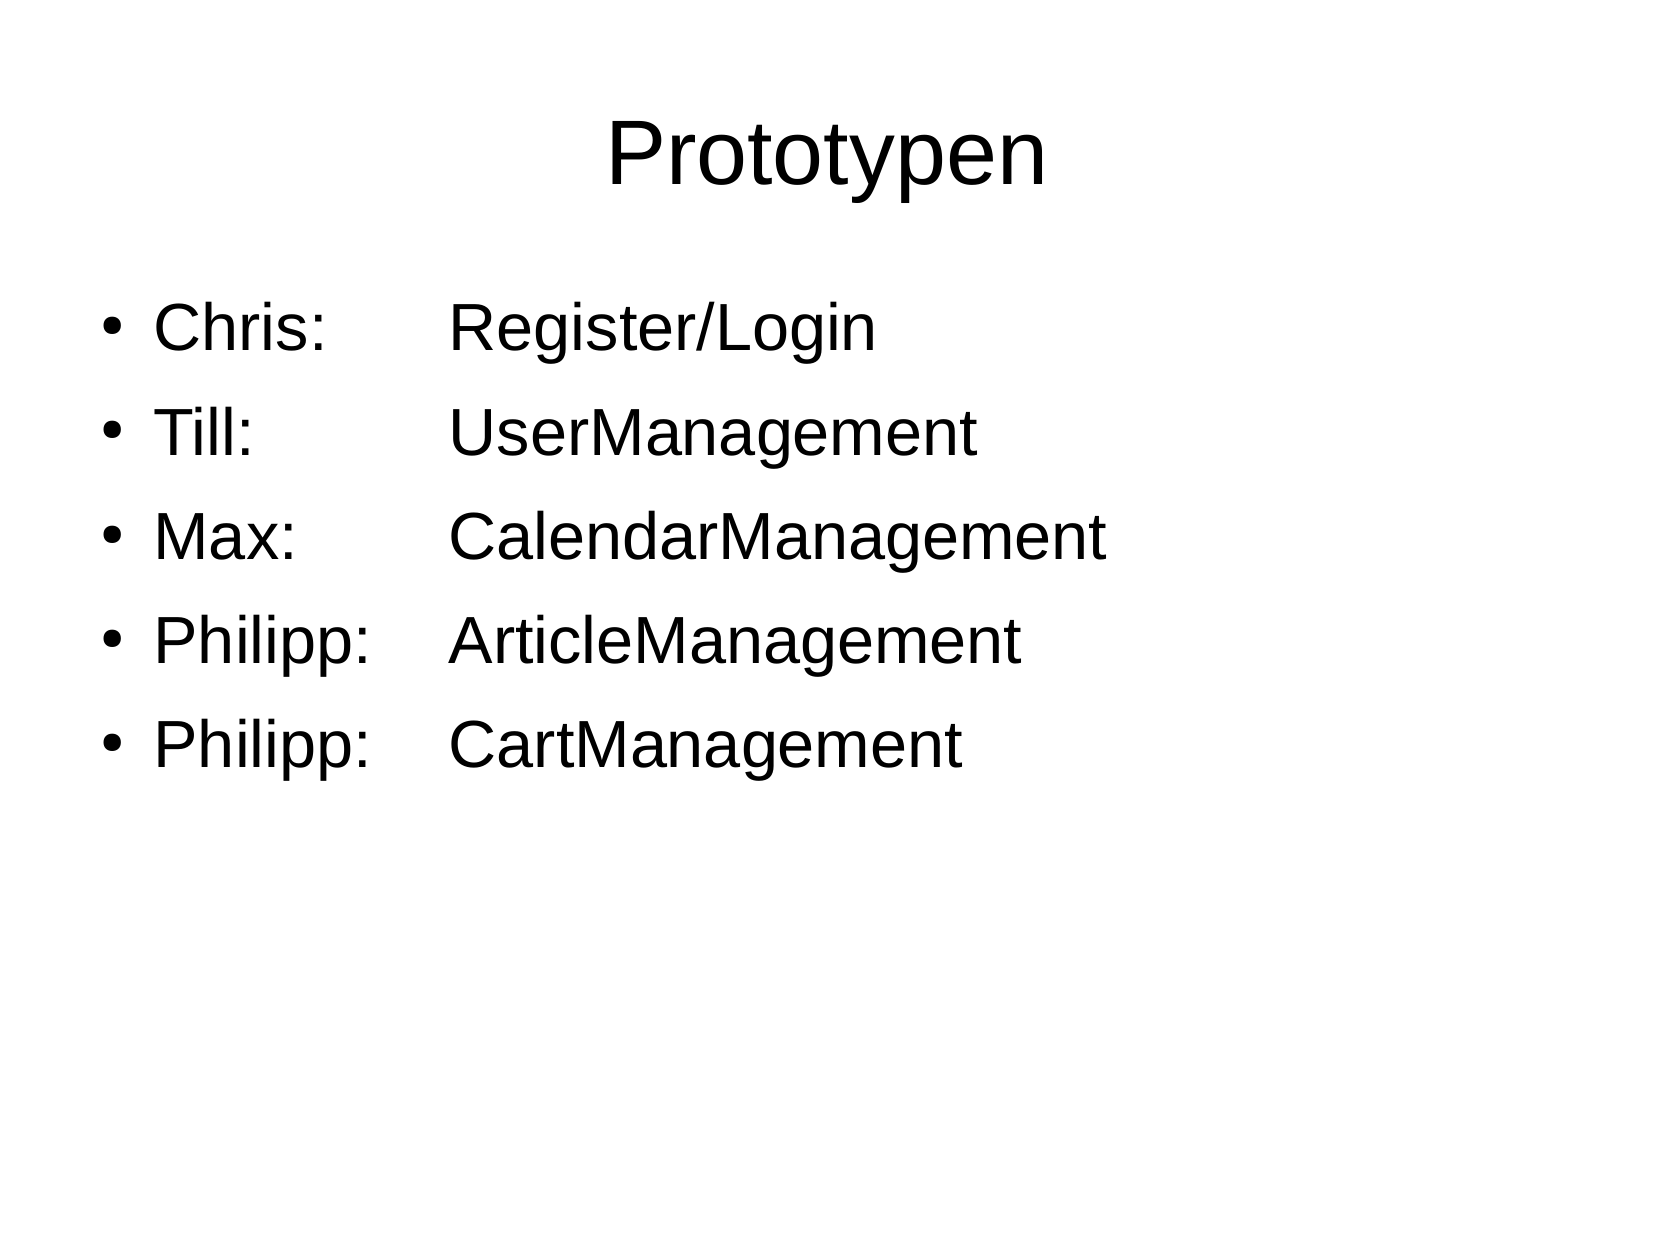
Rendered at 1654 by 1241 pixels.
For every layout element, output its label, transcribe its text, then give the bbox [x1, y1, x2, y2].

title Prototypen [82, 49, 1571, 257]
list Chris: Register/Login Till: UserManagement Max: CalendarManagement Philipp: ArticleManagement Philipp: CartManagement [82, 290, 1571, 1094]
